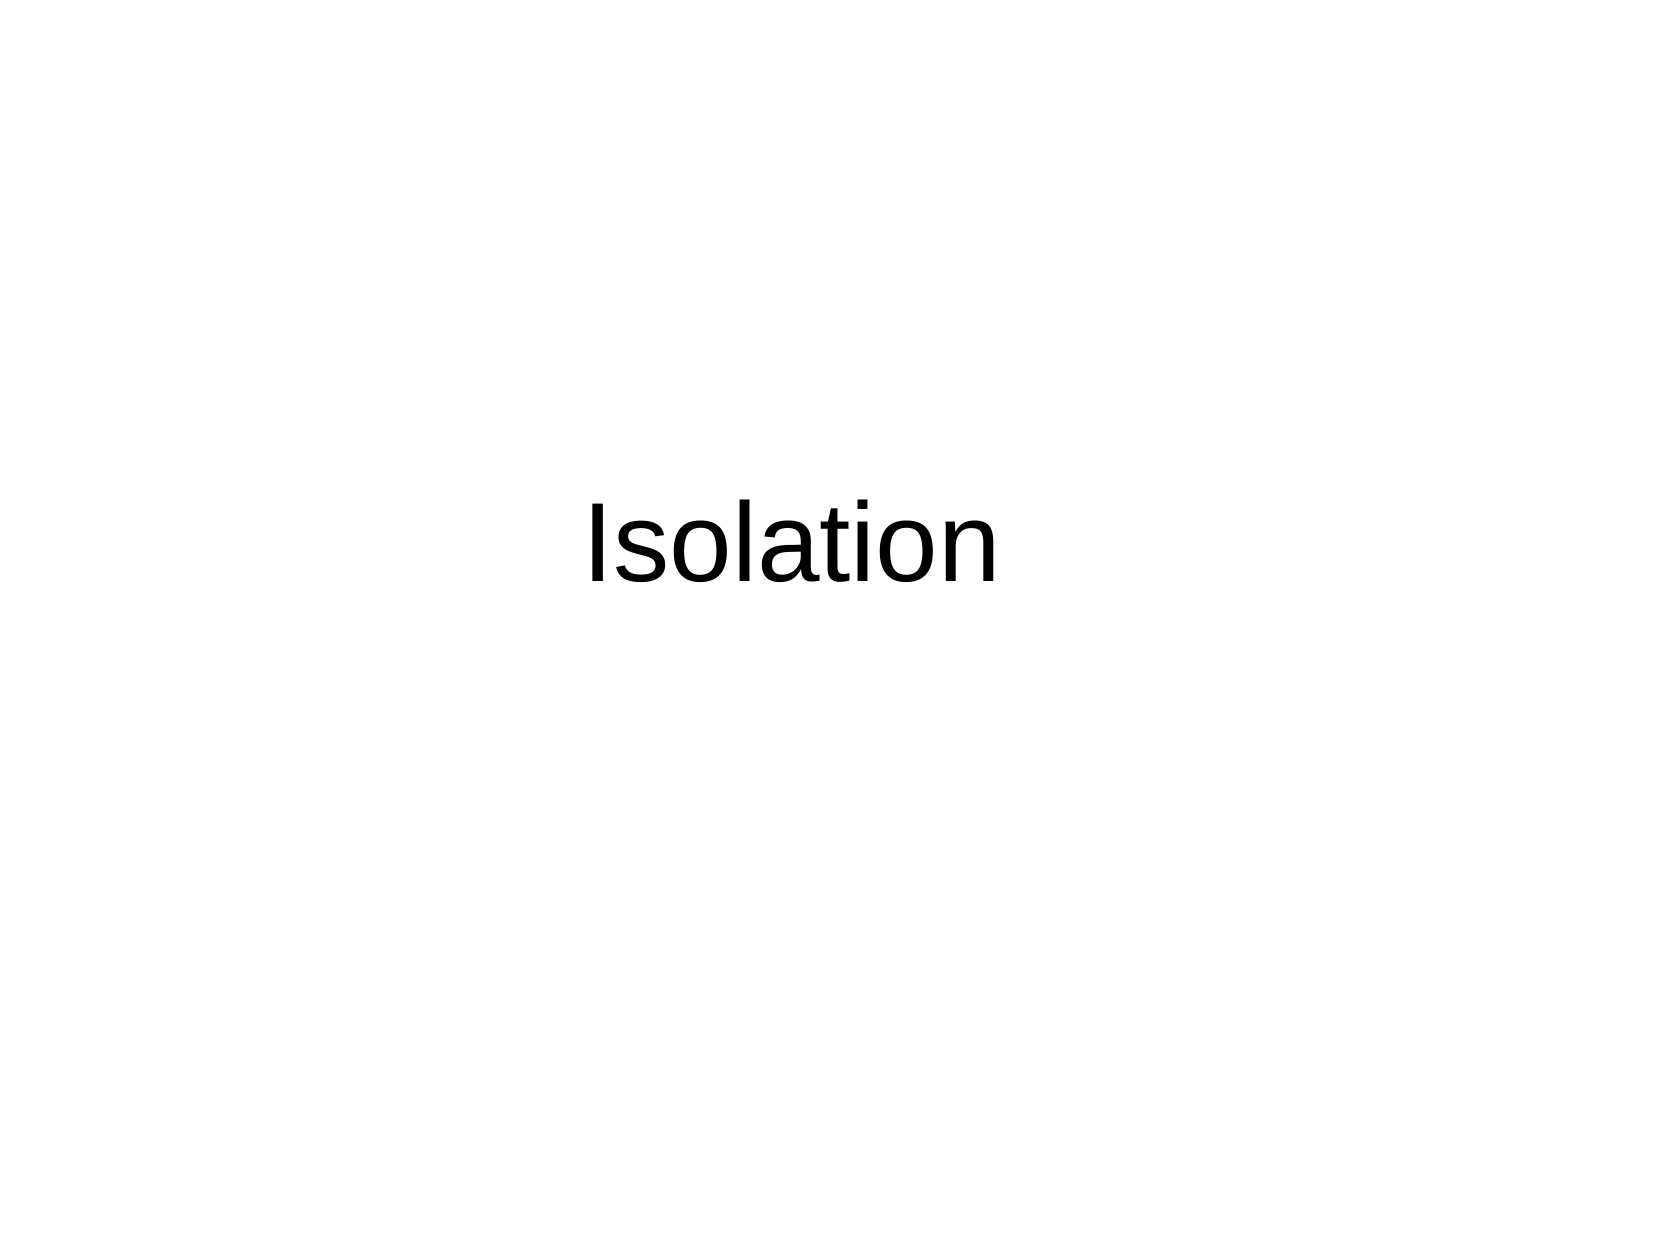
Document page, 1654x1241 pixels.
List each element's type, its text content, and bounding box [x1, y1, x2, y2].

title Isolation [47, 479, 1536, 731]
